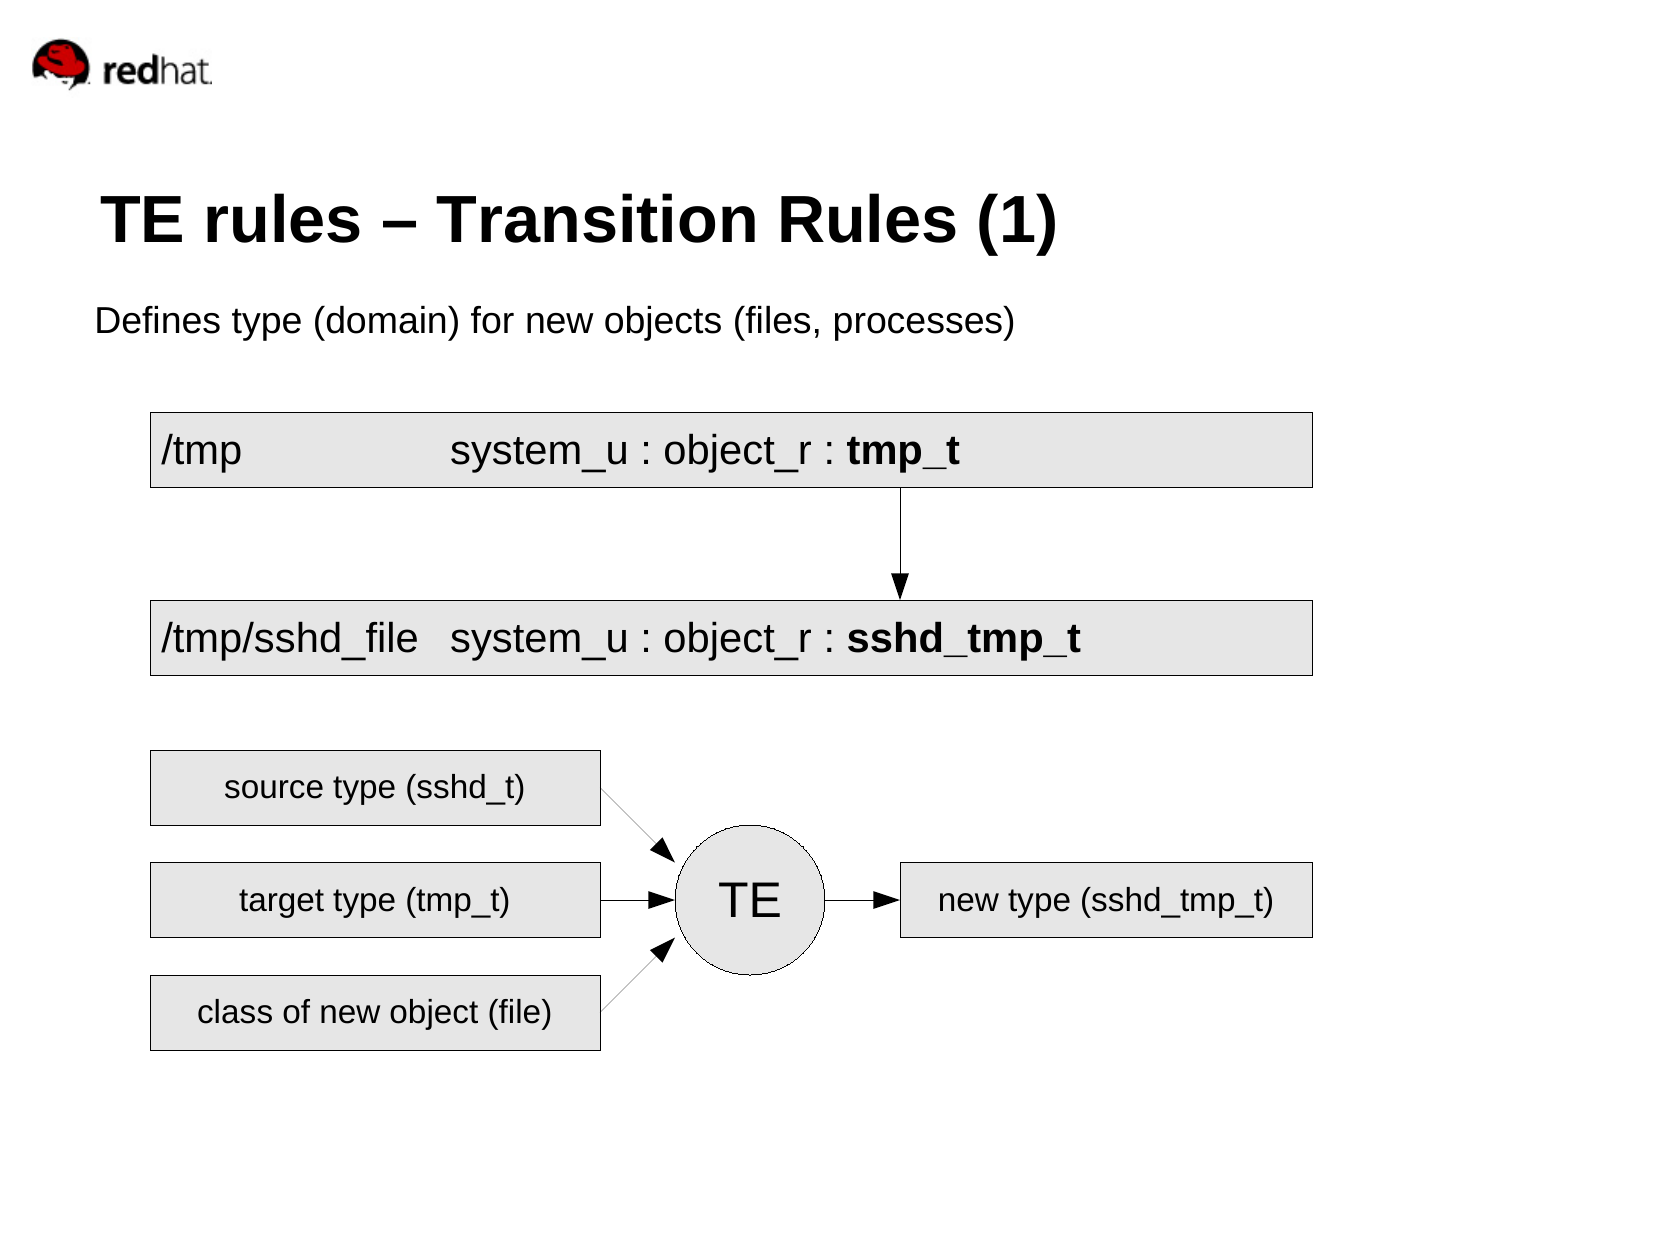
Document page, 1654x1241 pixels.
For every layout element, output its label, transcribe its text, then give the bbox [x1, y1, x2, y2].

title TE rules – Transition Rules (1) [100, 164, 1506, 275]
text_box source type (sshd_t) [150, 750, 601, 826]
picture [31, 37, 212, 98]
text_box class of new object (file) [150, 975, 601, 1051]
text_box /tmp/sshd_file system_u : object_r : sshd_tmp_t [150, 600, 1313, 676]
text_box new type (sshd_tmp_t) [900, 862, 1313, 938]
text_box /tmp system_u : object_r : tmp_t [150, 412, 1313, 488]
list Defines type (domain) for new objects (files, processes) [94, 300, 1500, 1174]
text_box target type (tmp_t) [150, 862, 601, 938]
text_box TE [675, 825, 825, 976]
